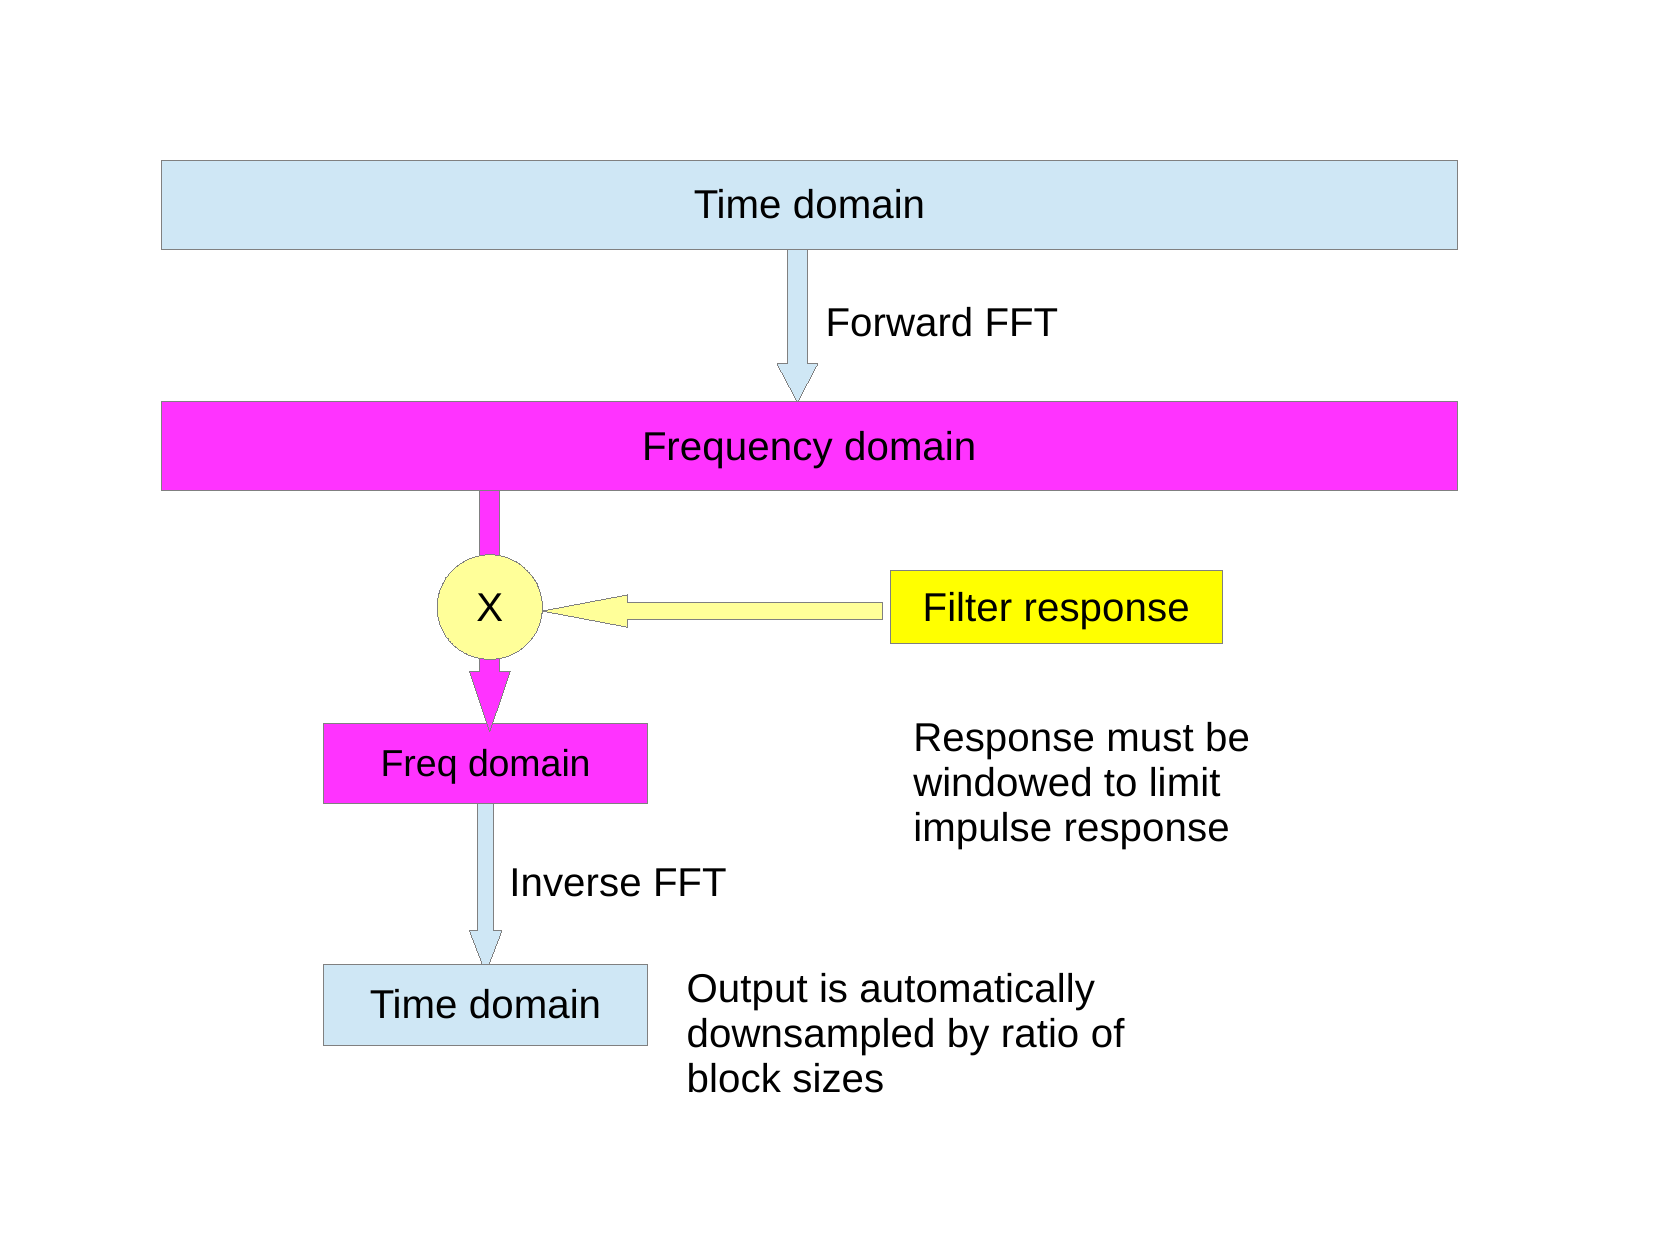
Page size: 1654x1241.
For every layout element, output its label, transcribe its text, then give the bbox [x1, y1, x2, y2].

text_box Time domain [161, 160, 1458, 250]
text_box Filter response [890, 570, 1223, 644]
text_box Response must be windowed to limit impulse response [898, 707, 1336, 859]
text_box Freq domain [323, 723, 648, 804]
text_box [542, 594, 883, 628]
text_box X [437, 554, 543, 660]
text_box Time domain [323, 964, 648, 1046]
text_box Forward FFT [810, 292, 1077, 354]
text_box [479, 490, 500, 555]
text_box Frequency domain [161, 401, 1458, 491]
text_box Inverse FFT [494, 852, 745, 914]
text_box [469, 659, 511, 732]
text_box Output is automatically downsampled by ratio of block sizes [671, 958, 1199, 1110]
text_box [469, 803, 502, 964]
text_box [777, 249, 818, 401]
